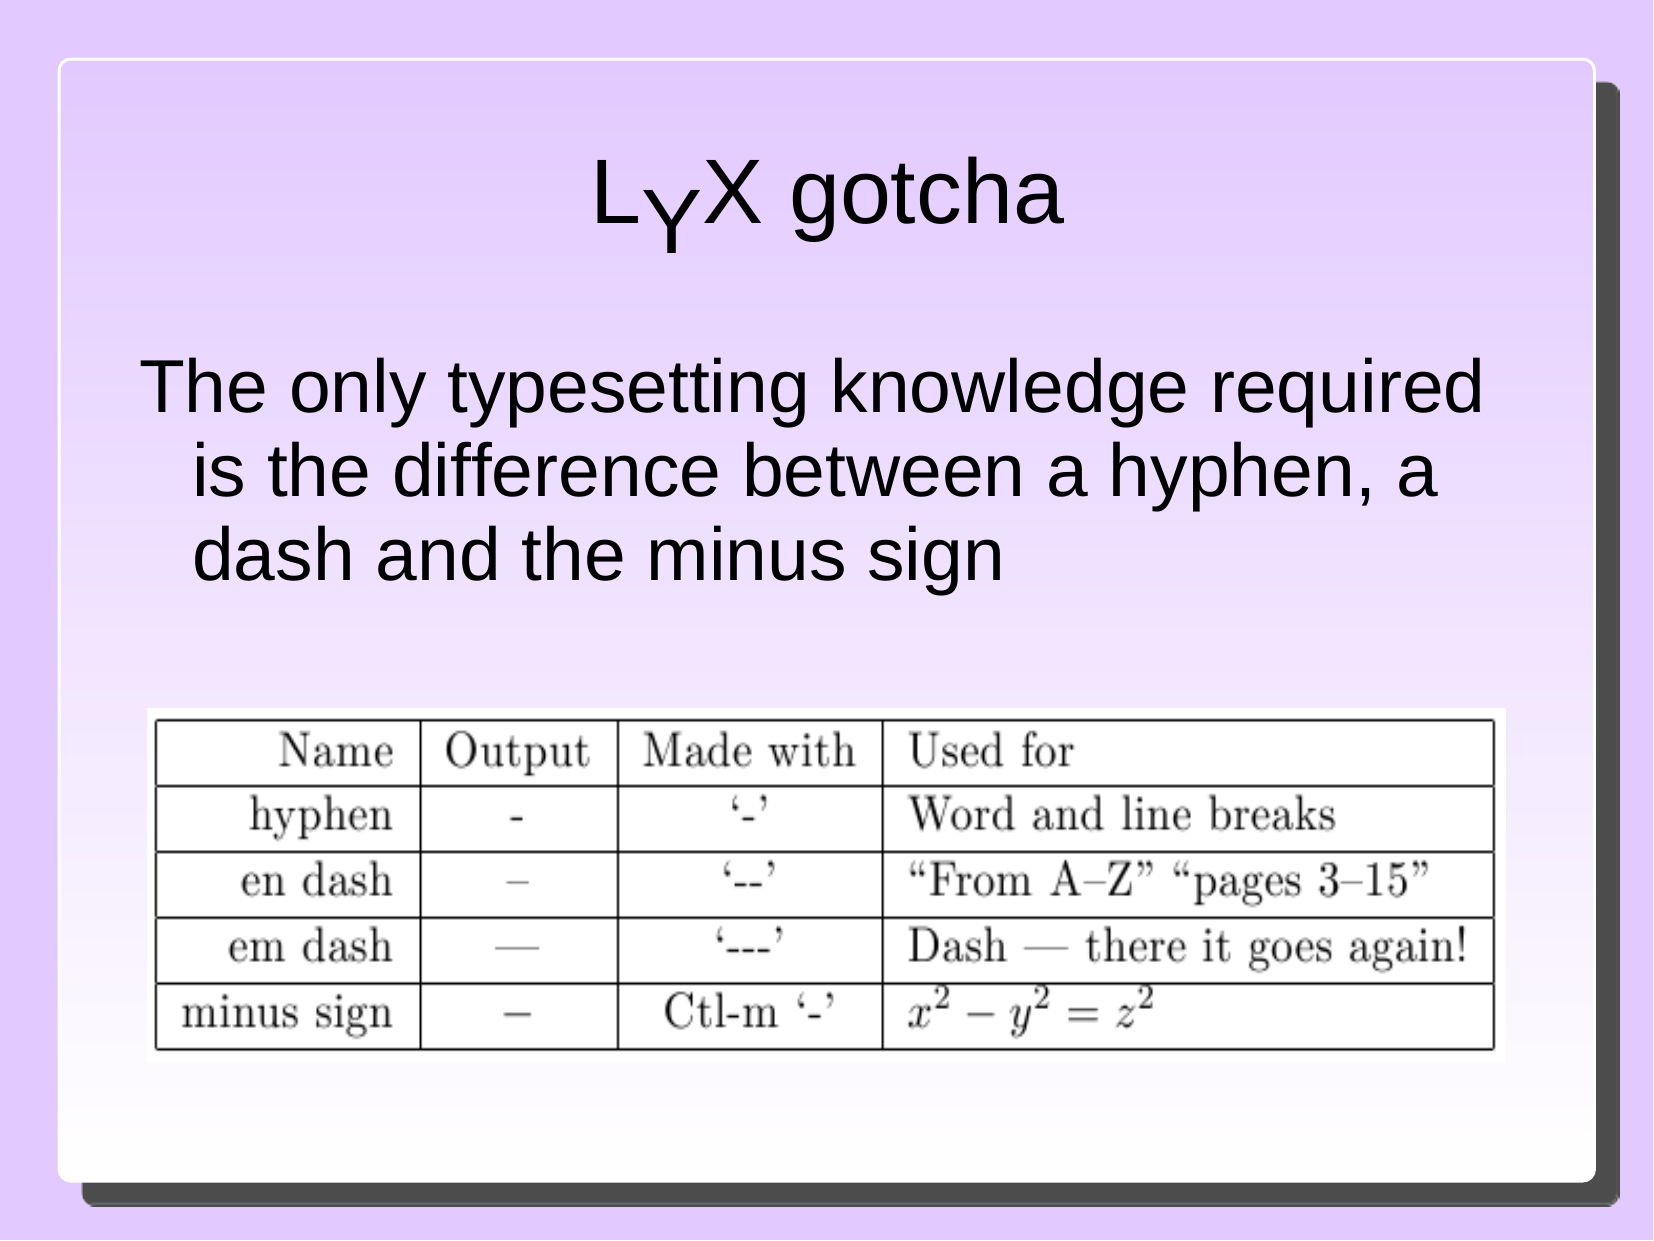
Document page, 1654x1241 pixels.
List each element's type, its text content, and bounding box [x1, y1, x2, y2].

chart [121, 679, 1536, 1126]
title LYX gotcha [121, 102, 1534, 311]
list The only typesetting knowledge required is the difference between a hyphen, a dash and the minus sign [121, 344, 1536, 621]
picture [147, 708, 1506, 1063]
